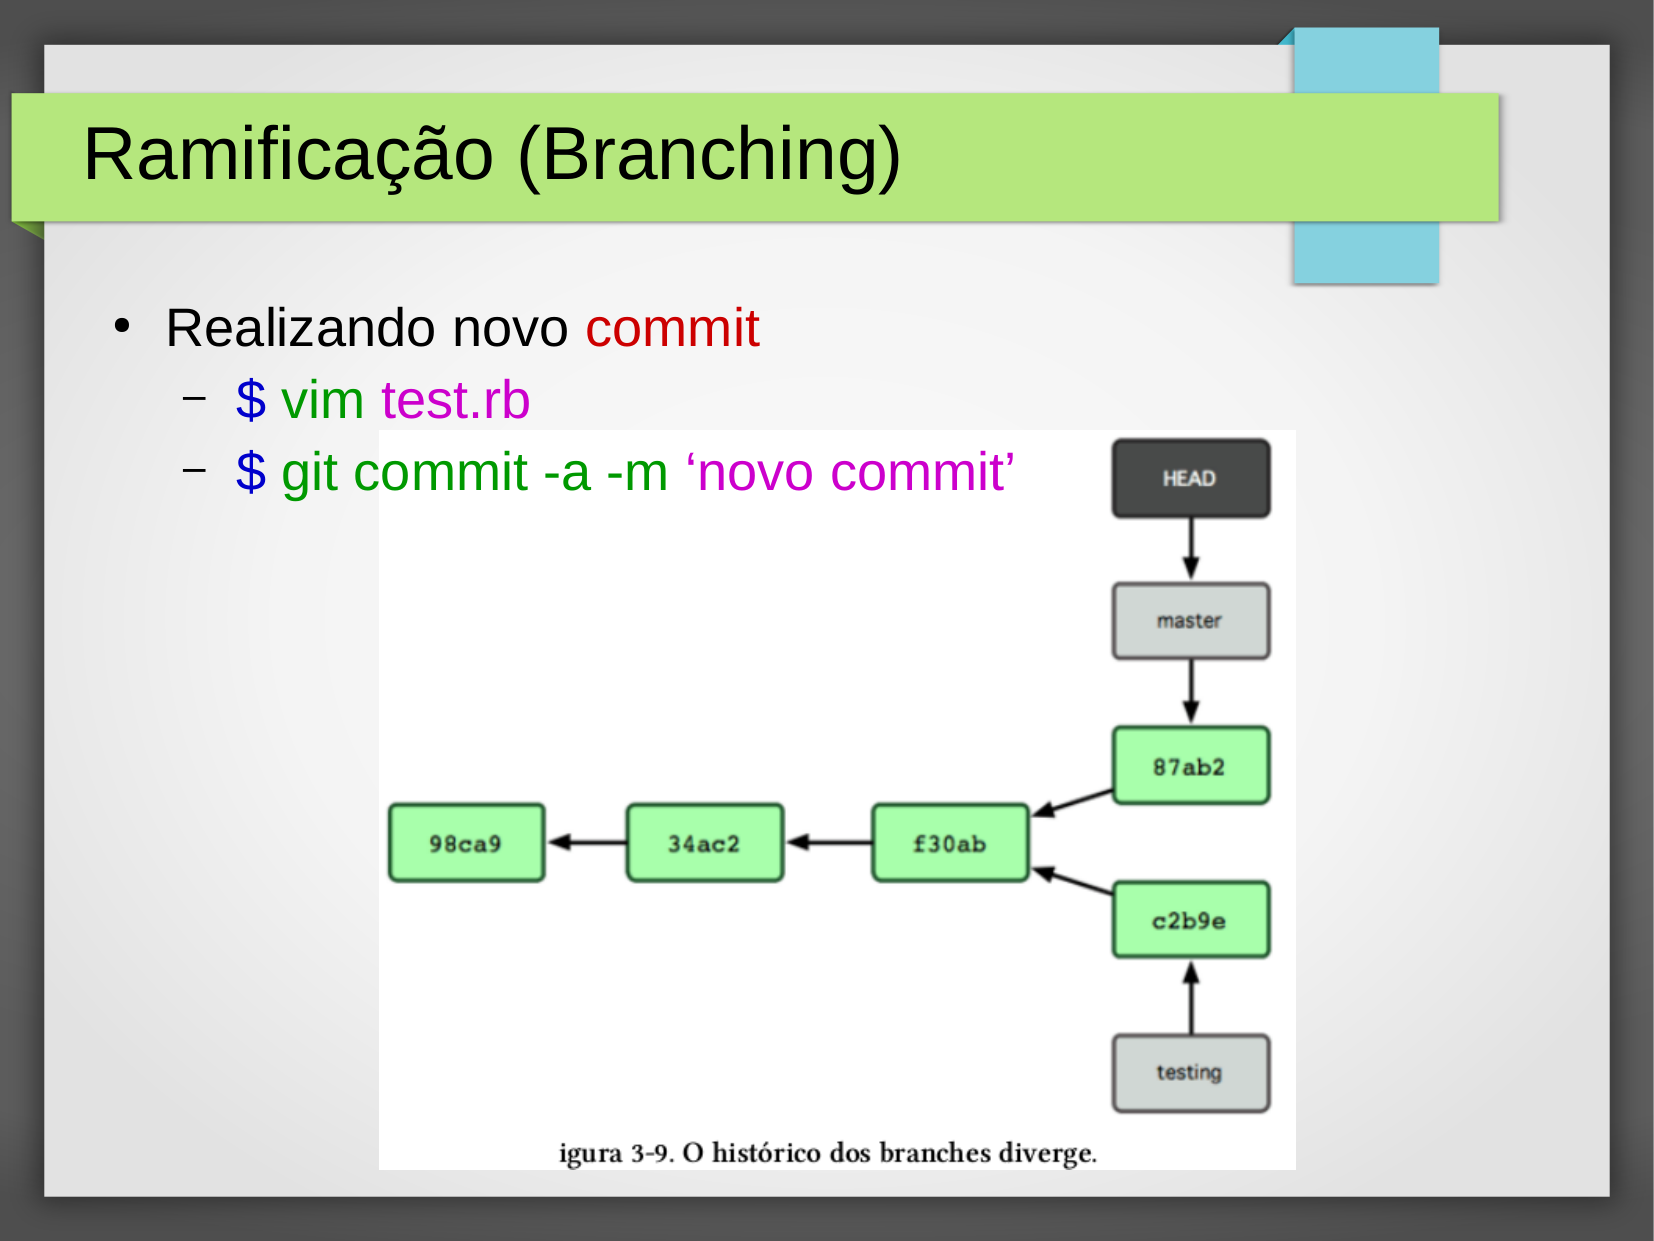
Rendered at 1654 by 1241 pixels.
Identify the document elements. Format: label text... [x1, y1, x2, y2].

list Realizando novo commit $ vim test.rb $ git commit -a -m ‘novo commit’ [94, 295, 1560, 504]
picture [0, 0, 1654, 1241]
title Ramificação (Branching) [82, 94, 1264, 213]
